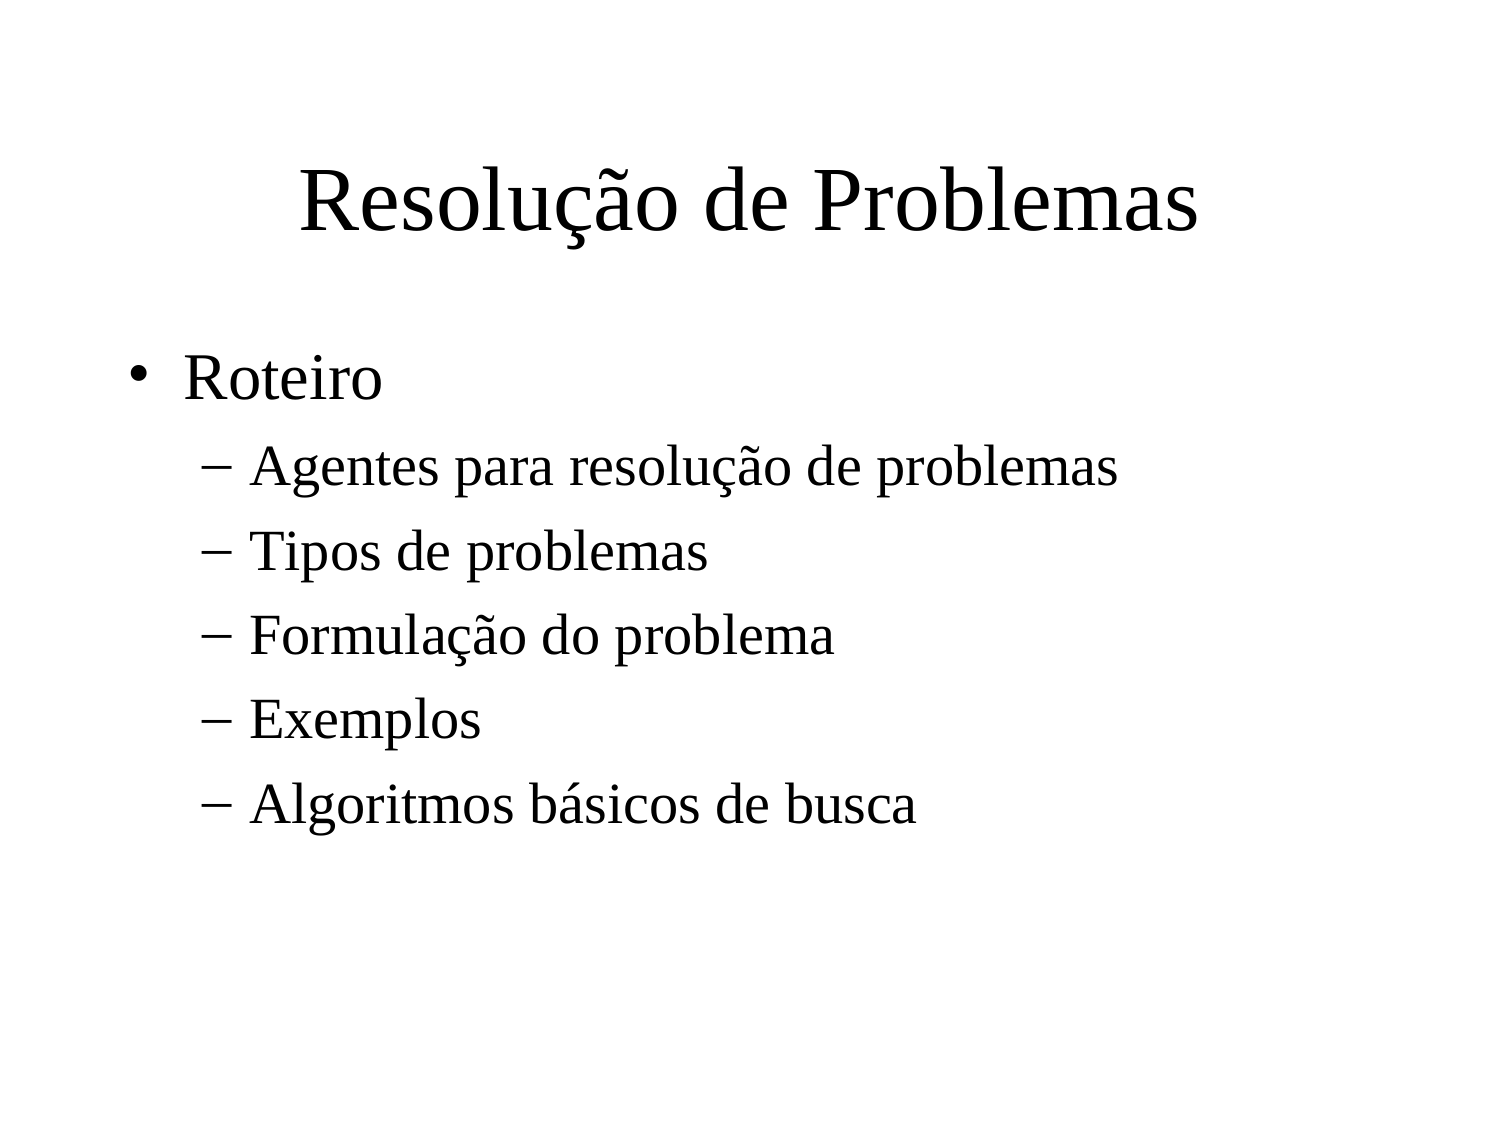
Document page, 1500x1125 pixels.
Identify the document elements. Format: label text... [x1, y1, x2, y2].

list Roteiro Agentes para resolução de problemas Tipos de problemas Formulação do problema Exemplos Algoritmos básicos de busca [112, 324, 1388, 1001]
title Resolução de Problemas [112, 99, 1388, 288]
